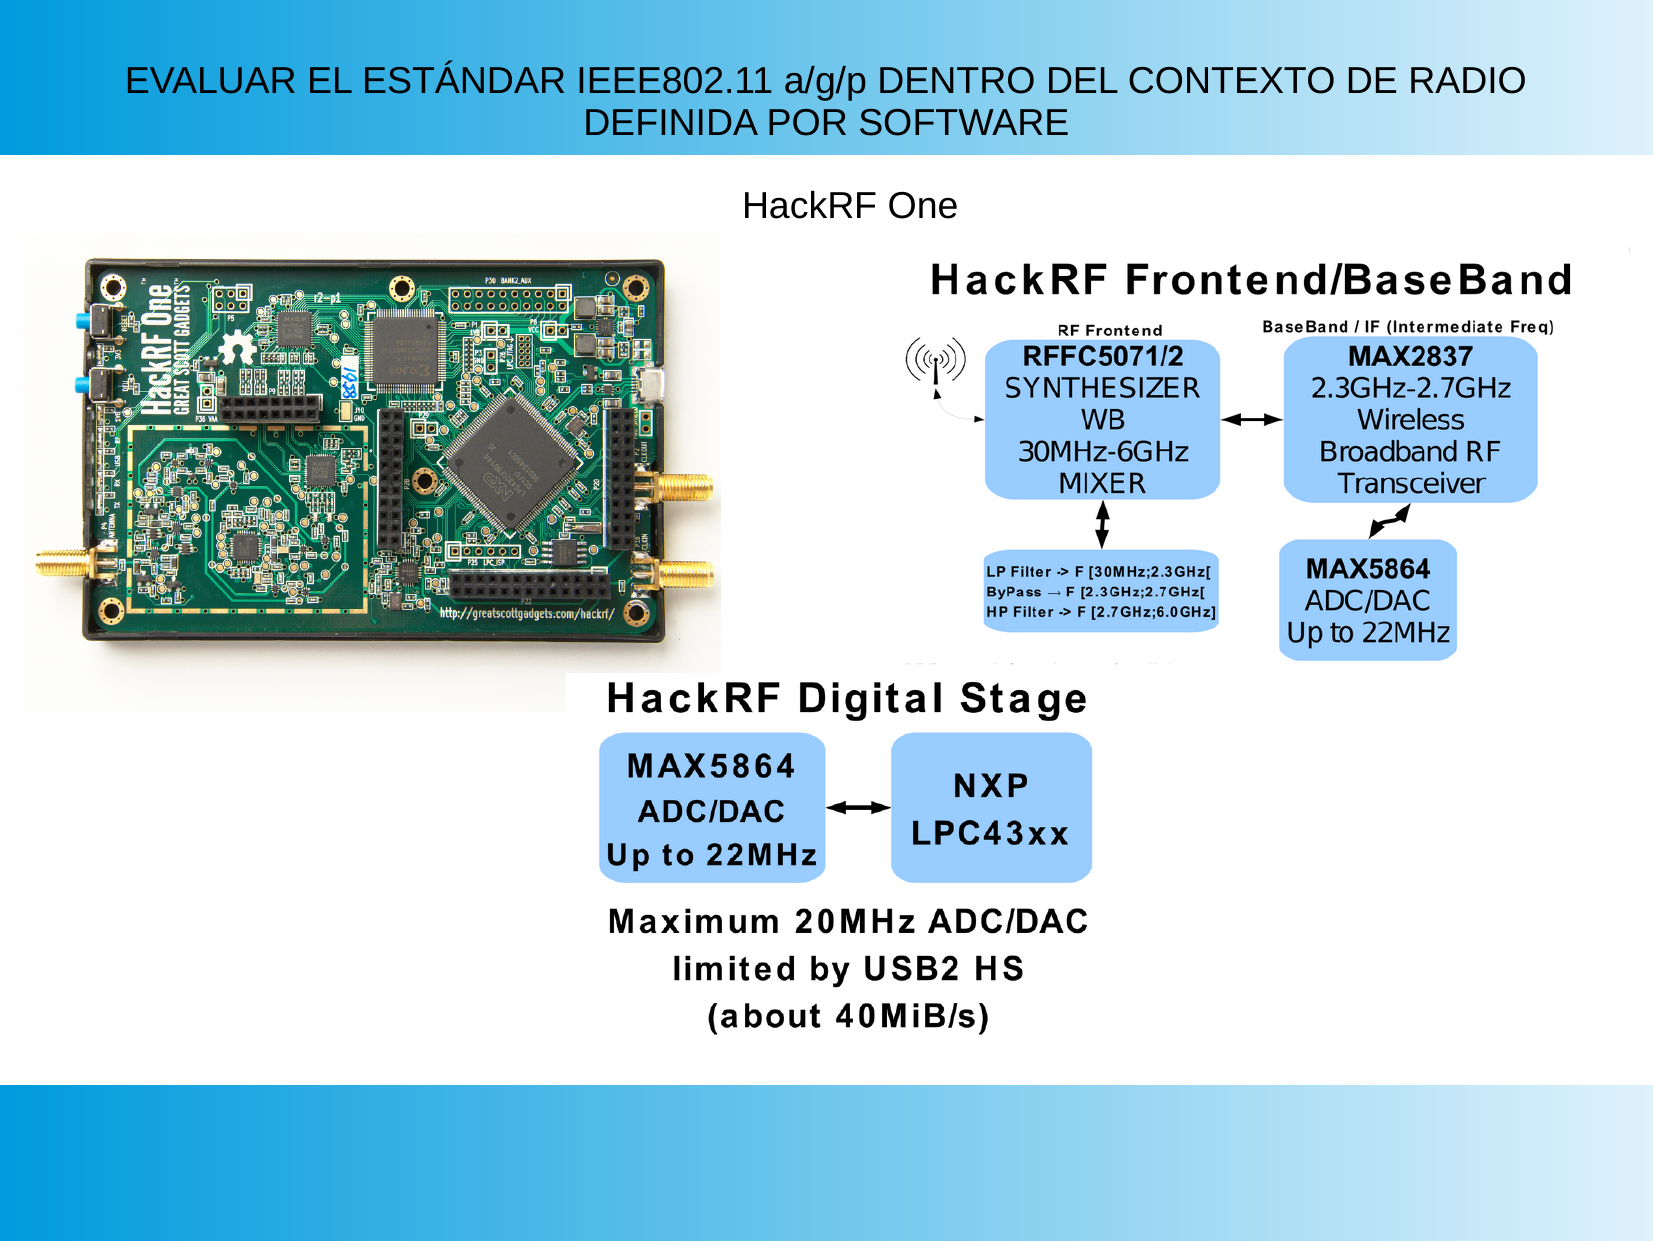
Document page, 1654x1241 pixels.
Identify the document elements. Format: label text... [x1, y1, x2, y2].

picture [23, 233, 1630, 1064]
title EVALUAR EL ESTÁNDAR IEEE802.11 a/g/p DENTRO DEL CONTEXTO DE RADIO DEFINIDA POR SOFTWARE [82, 49, 1571, 154]
text_box HackRF One [602, 177, 1099, 234]
